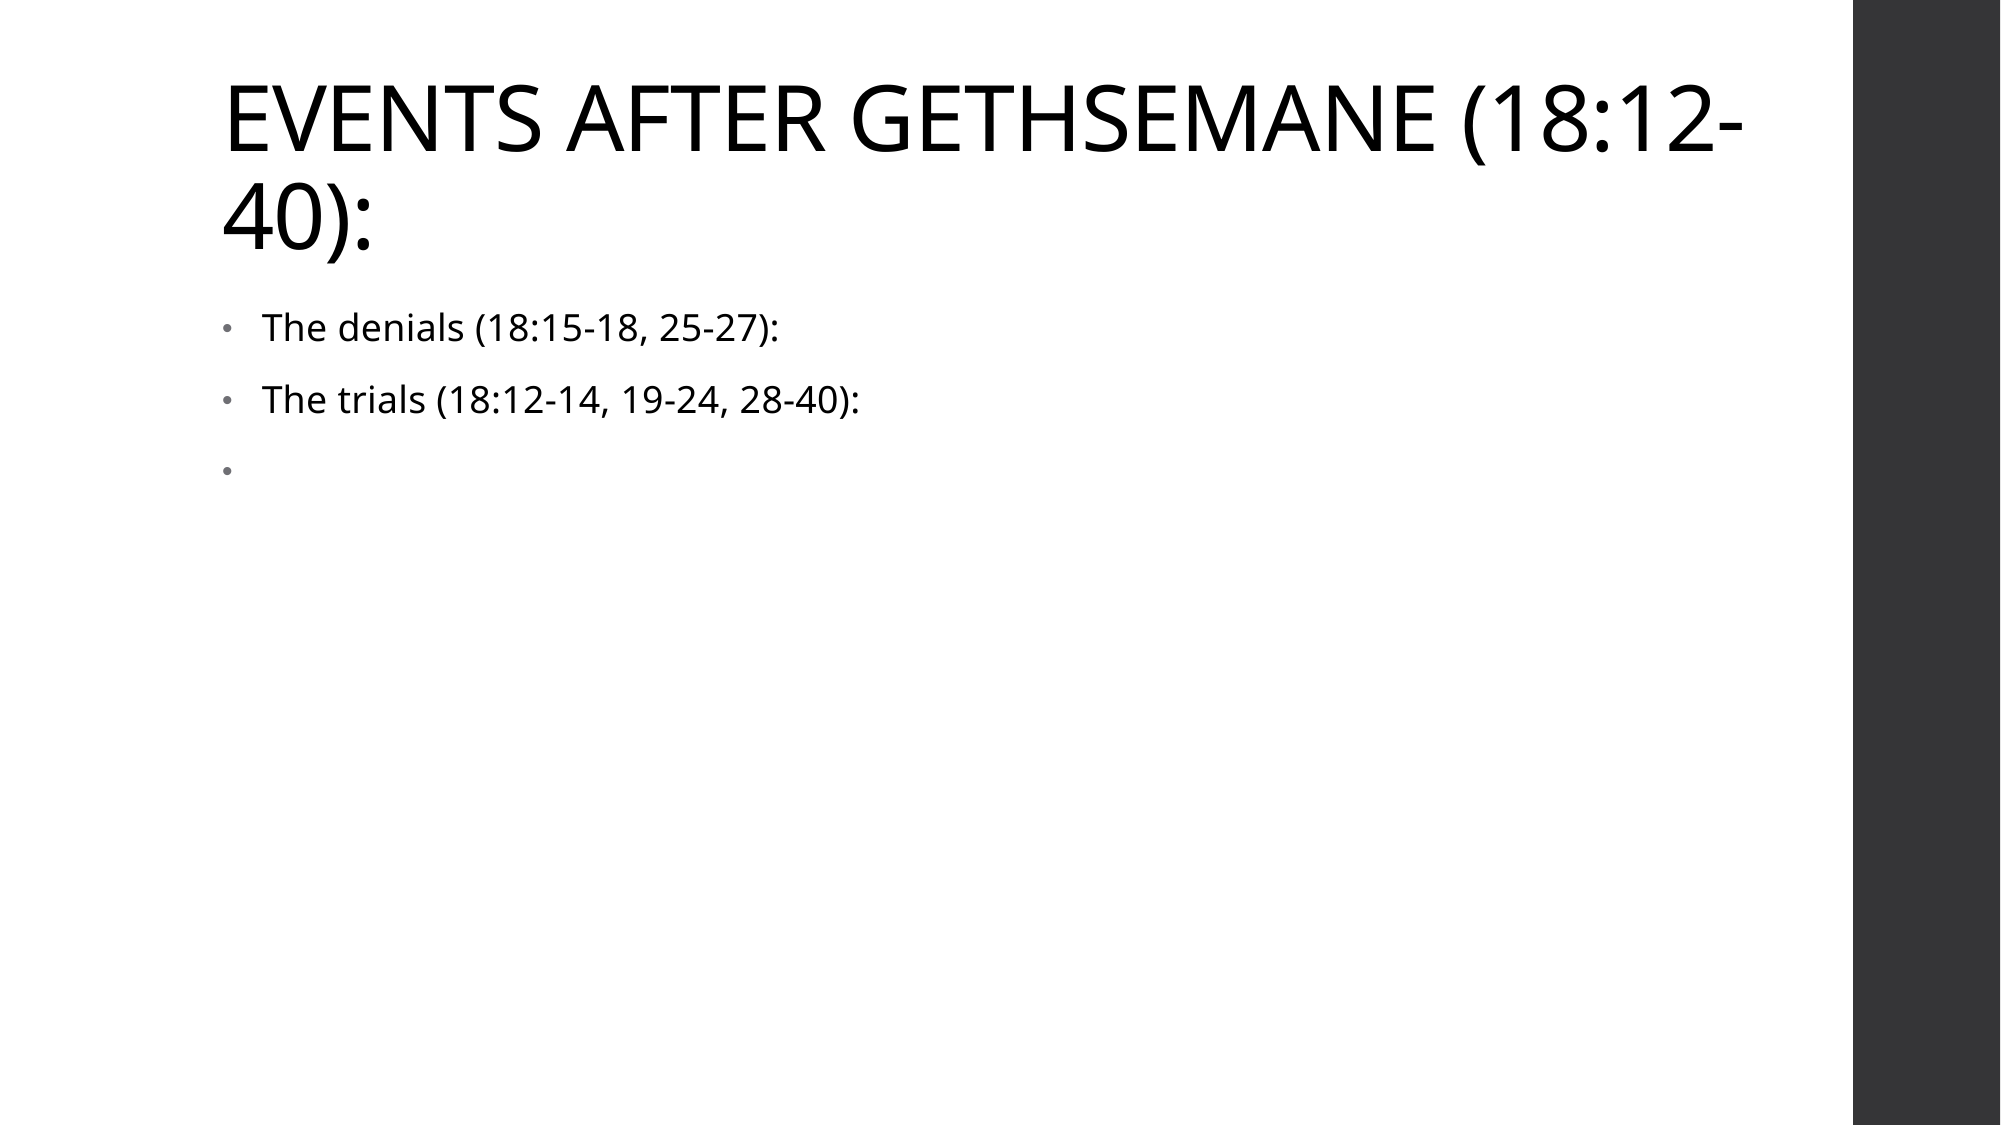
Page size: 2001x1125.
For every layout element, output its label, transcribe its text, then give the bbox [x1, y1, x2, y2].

title EVENTS AFTER GETHSEMANE (18:12-40): [206, 60, 1797, 278]
list The denials (18:15-18, 25-27): The trials (18:12-14, 19-24, 28-40): [206, 299, 1617, 1014]
